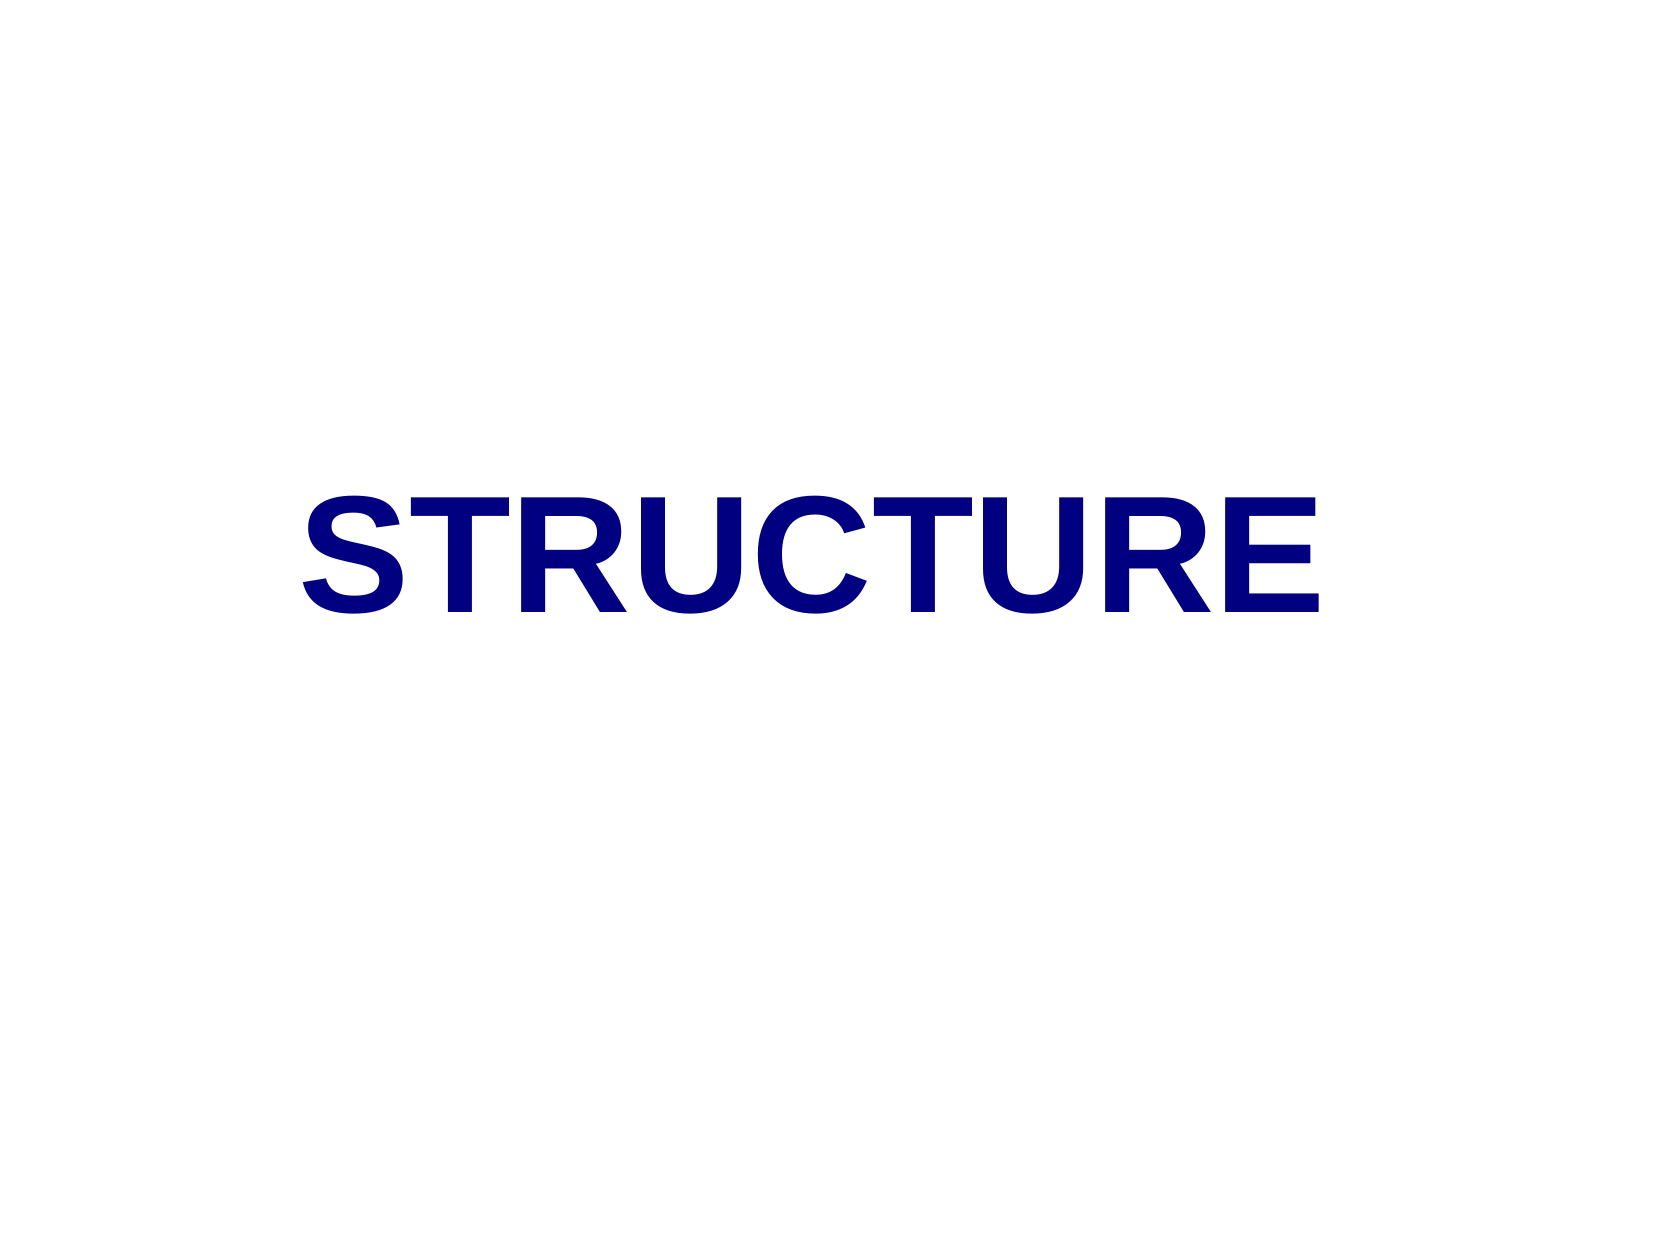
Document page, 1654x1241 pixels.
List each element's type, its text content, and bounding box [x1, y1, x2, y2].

text_box STRUCTURE [283, 454, 1359, 656]
